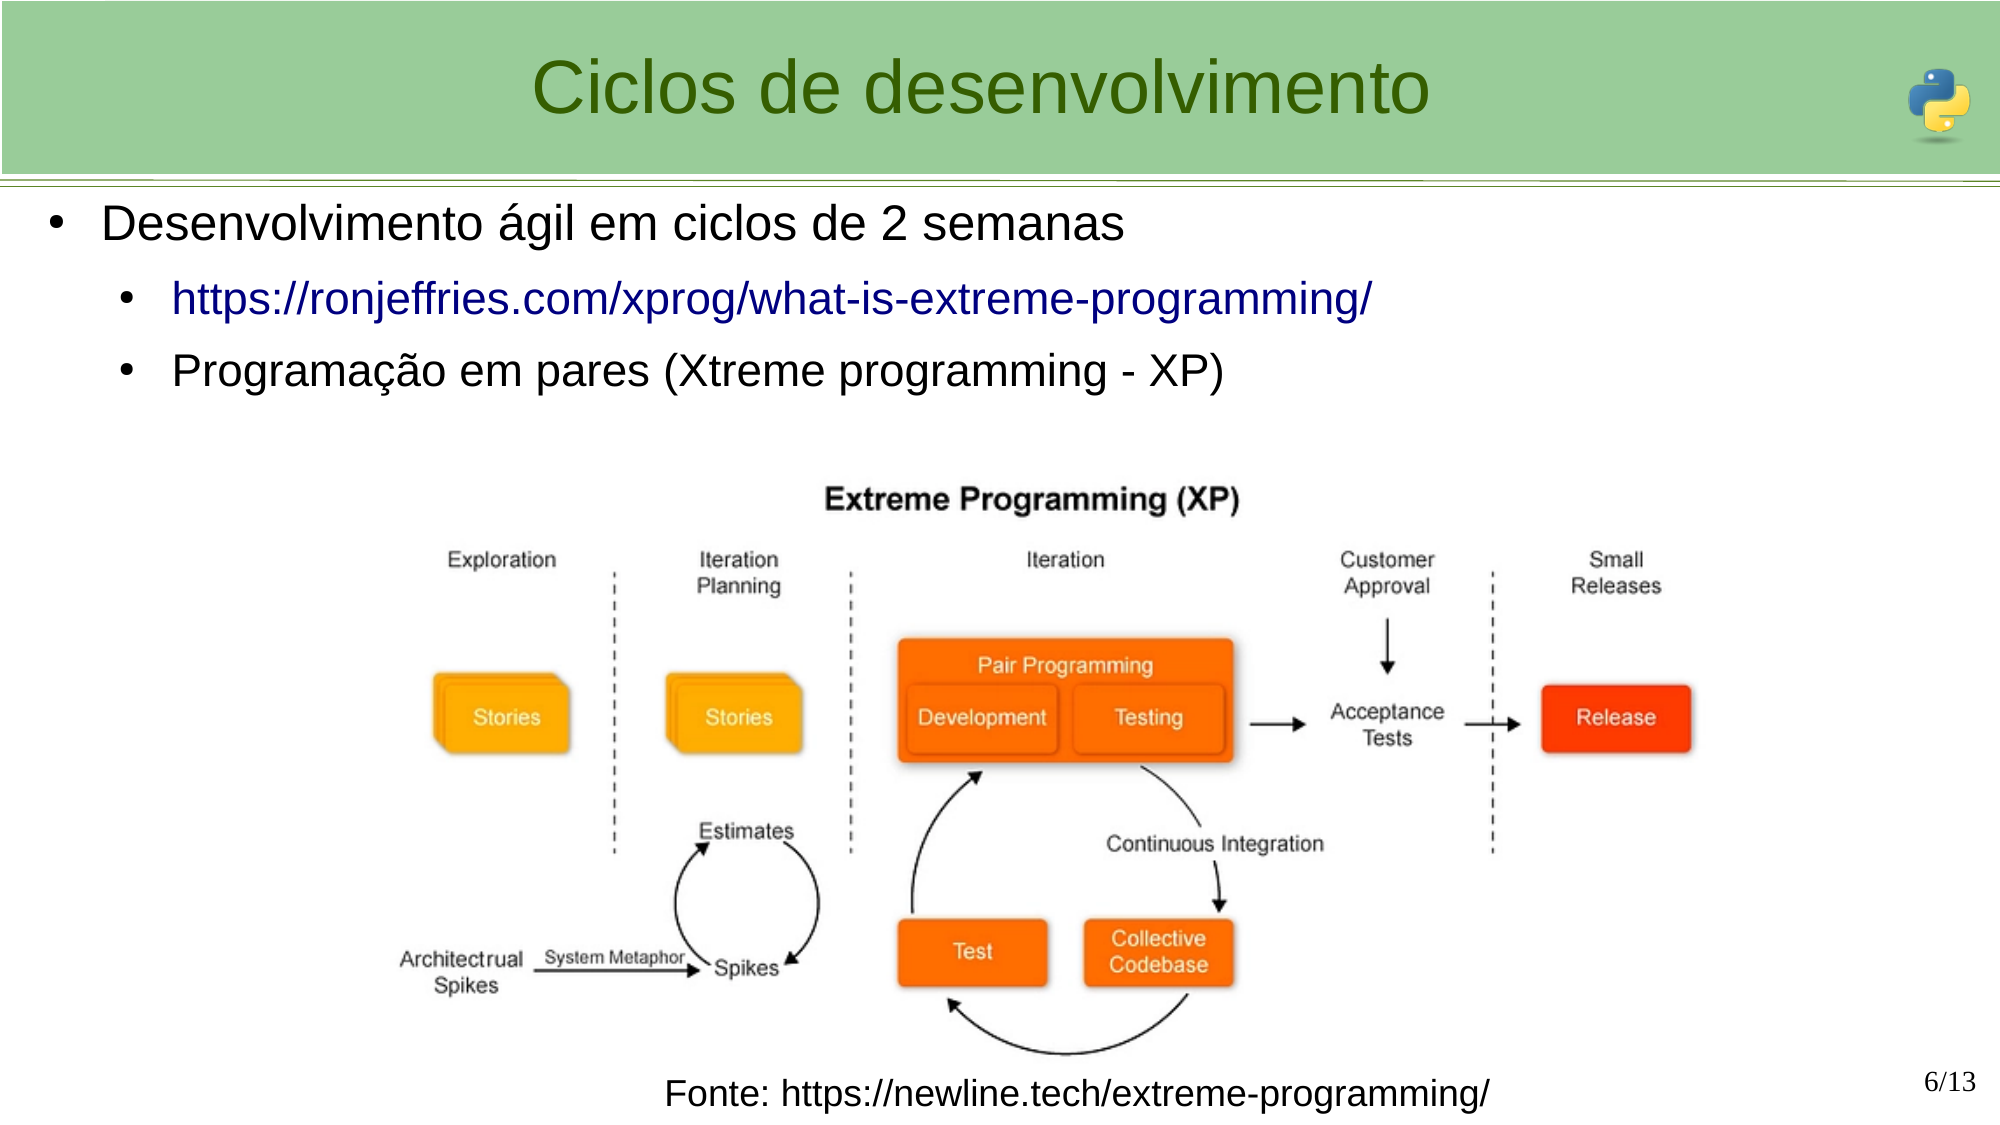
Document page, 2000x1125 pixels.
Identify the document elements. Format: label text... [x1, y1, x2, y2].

picture [1901, 59, 1979, 148]
list Desenvolvimento ágil em ciclos de 2 semanas https://ronjeffries.com/xprog/what-is-extreme-programming/ Programação em pares (Xtreme programming - XP) [30, 195, 1966, 848]
picture [383, 413, 1725, 1125]
title Ciclos de desenvolvimento [105, 0, 1861, 174]
text_box Fonte: https://newline.tech/extreme-programming/ [649, 1065, 1536, 1122]
